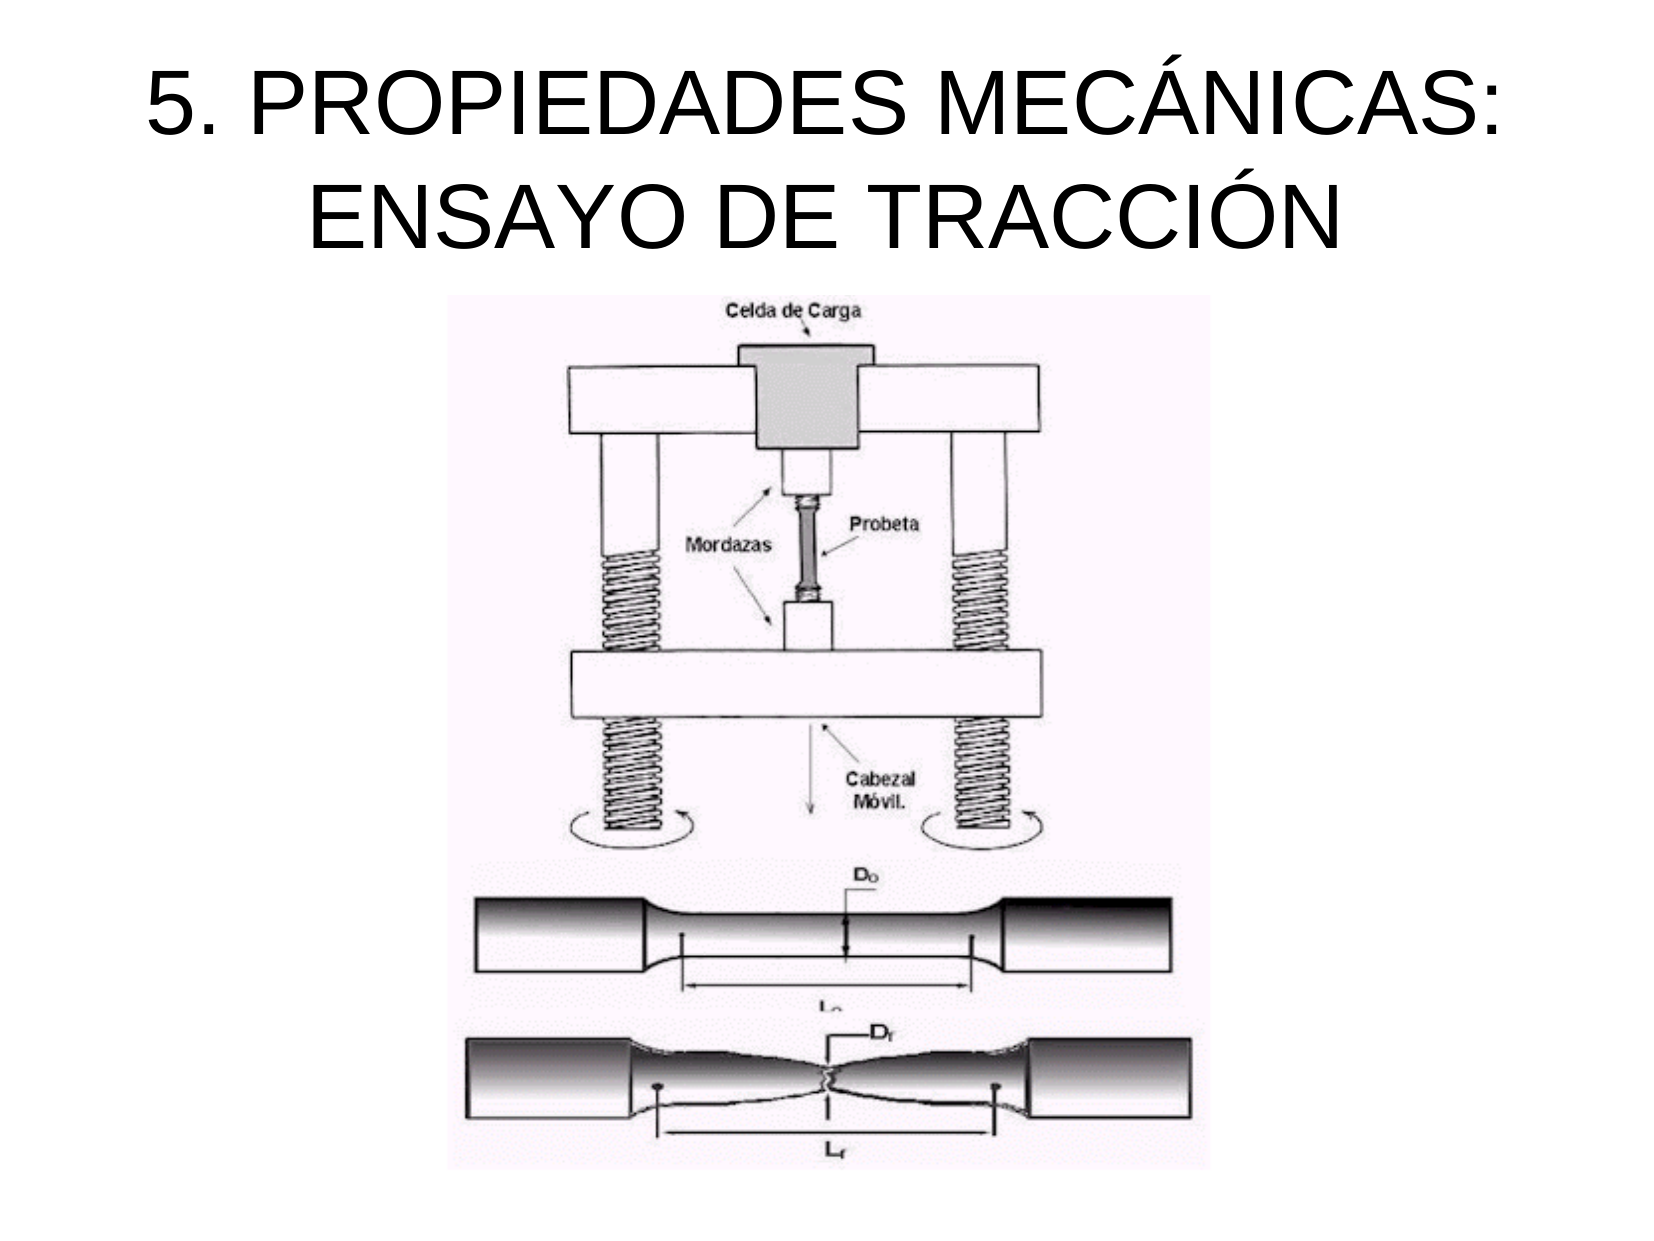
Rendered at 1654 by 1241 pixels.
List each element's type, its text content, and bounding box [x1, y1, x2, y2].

title 5. PROPIEDADES MECÁNICAS: ENSAYO DE TRACCIÓN [82, 38, 1571, 268]
picture [408, 295, 1241, 1182]
